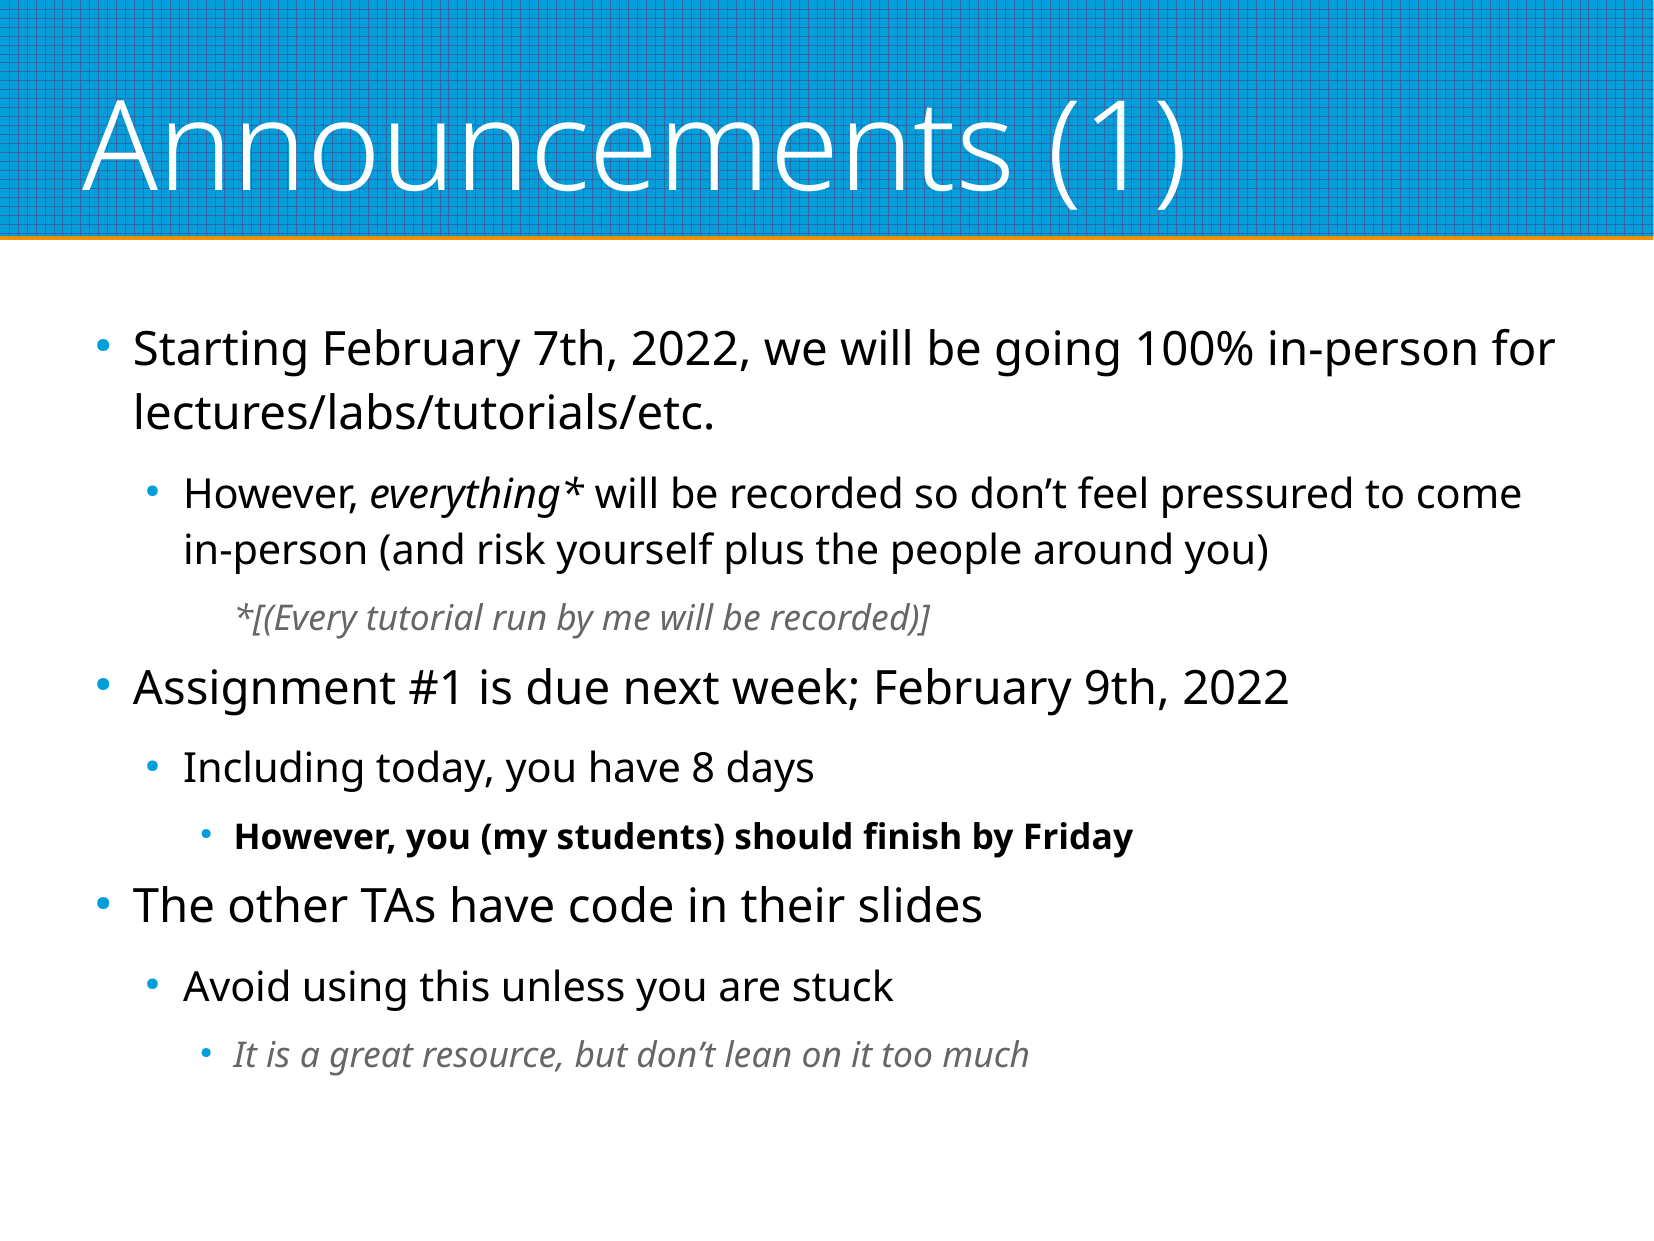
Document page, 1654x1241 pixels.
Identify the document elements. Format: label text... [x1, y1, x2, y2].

title Announcements (1) [82, 19, 1571, 227]
list Starting February 7th, 2022, we will be going 100% in-person for lectures/labs/tutorials/etc. However, everything* will be recorded so don’t feel pressured to come in-person (and risk yourself plus the people around you) *[(Every tutorial run by me will be recorded)] Assignment #1 is due next week; February 9th, 2022 Including today, you have 8 days However, you (my students) should finish by Friday The other TAs have code in their slides Avoid using this unless you are stuck It is a great resource, but don’t lean on it too much [82, 314, 1563, 1081]
